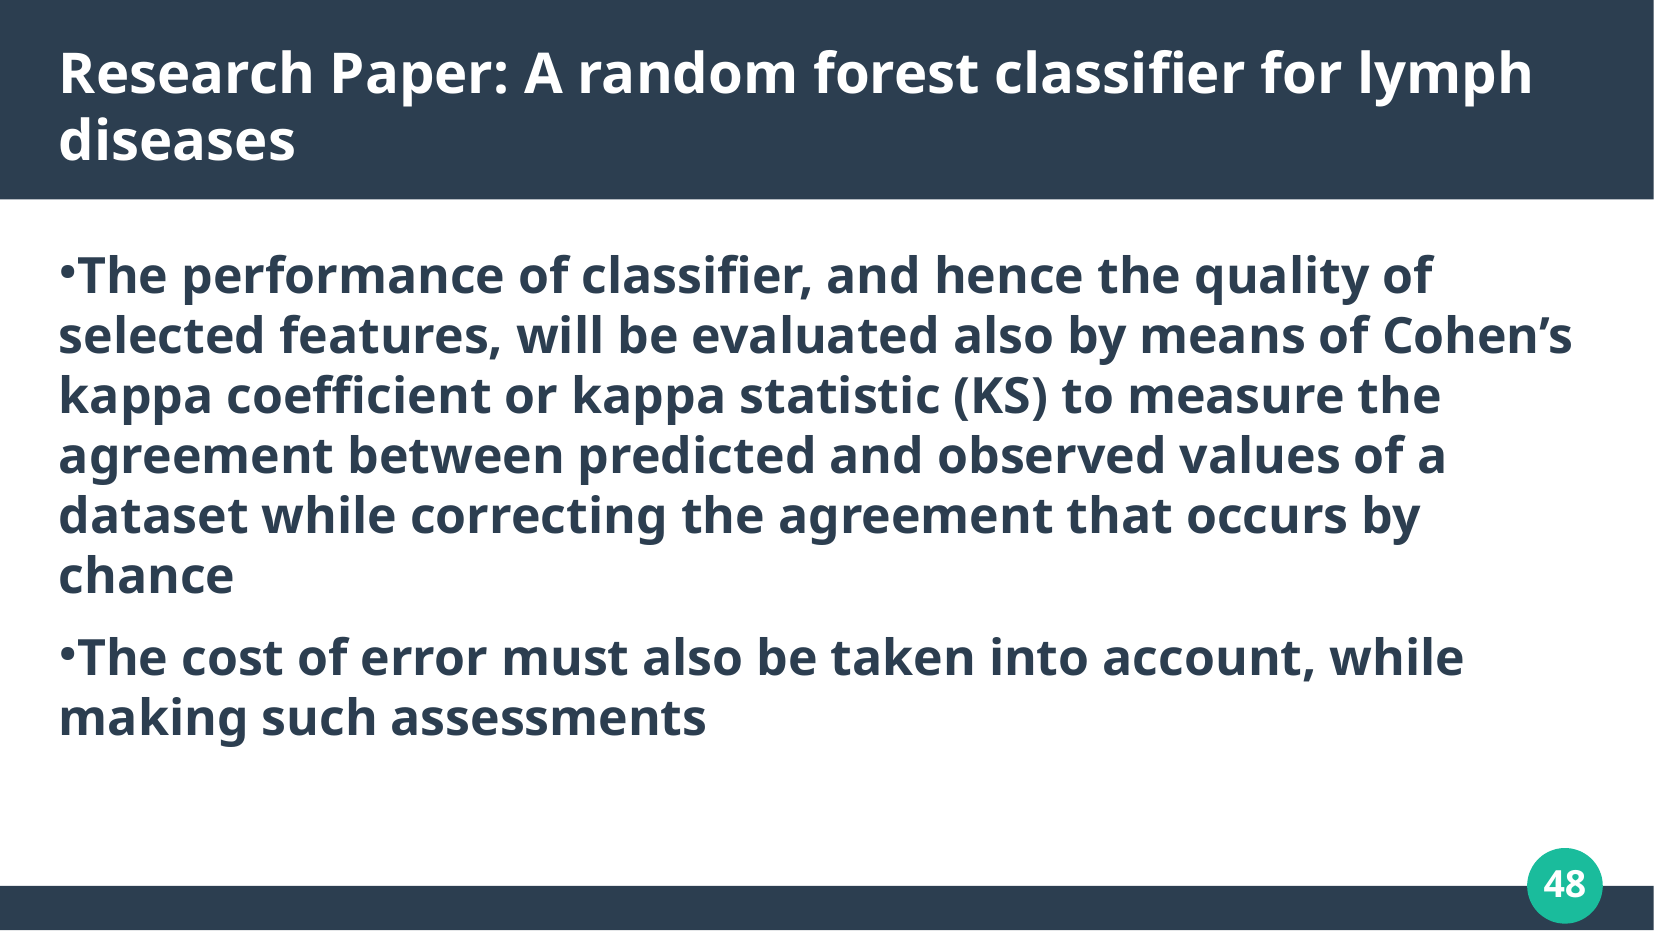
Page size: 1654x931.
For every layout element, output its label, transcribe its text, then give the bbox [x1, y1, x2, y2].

list The performance of classifier, and hence the quality of selected features, will be evaluated also by means of Cohen’s kappa coefficient or kappa statistic (KS) to measure the agreement between predicted and observed values of a dataset while correcting the agreement that occurs by chance The cost of error must also be taken into account, while making such assessments [59, 243, 1595, 864]
title Research Paper: A random forest classifier for lymph diseases [59, 37, 1595, 155]
